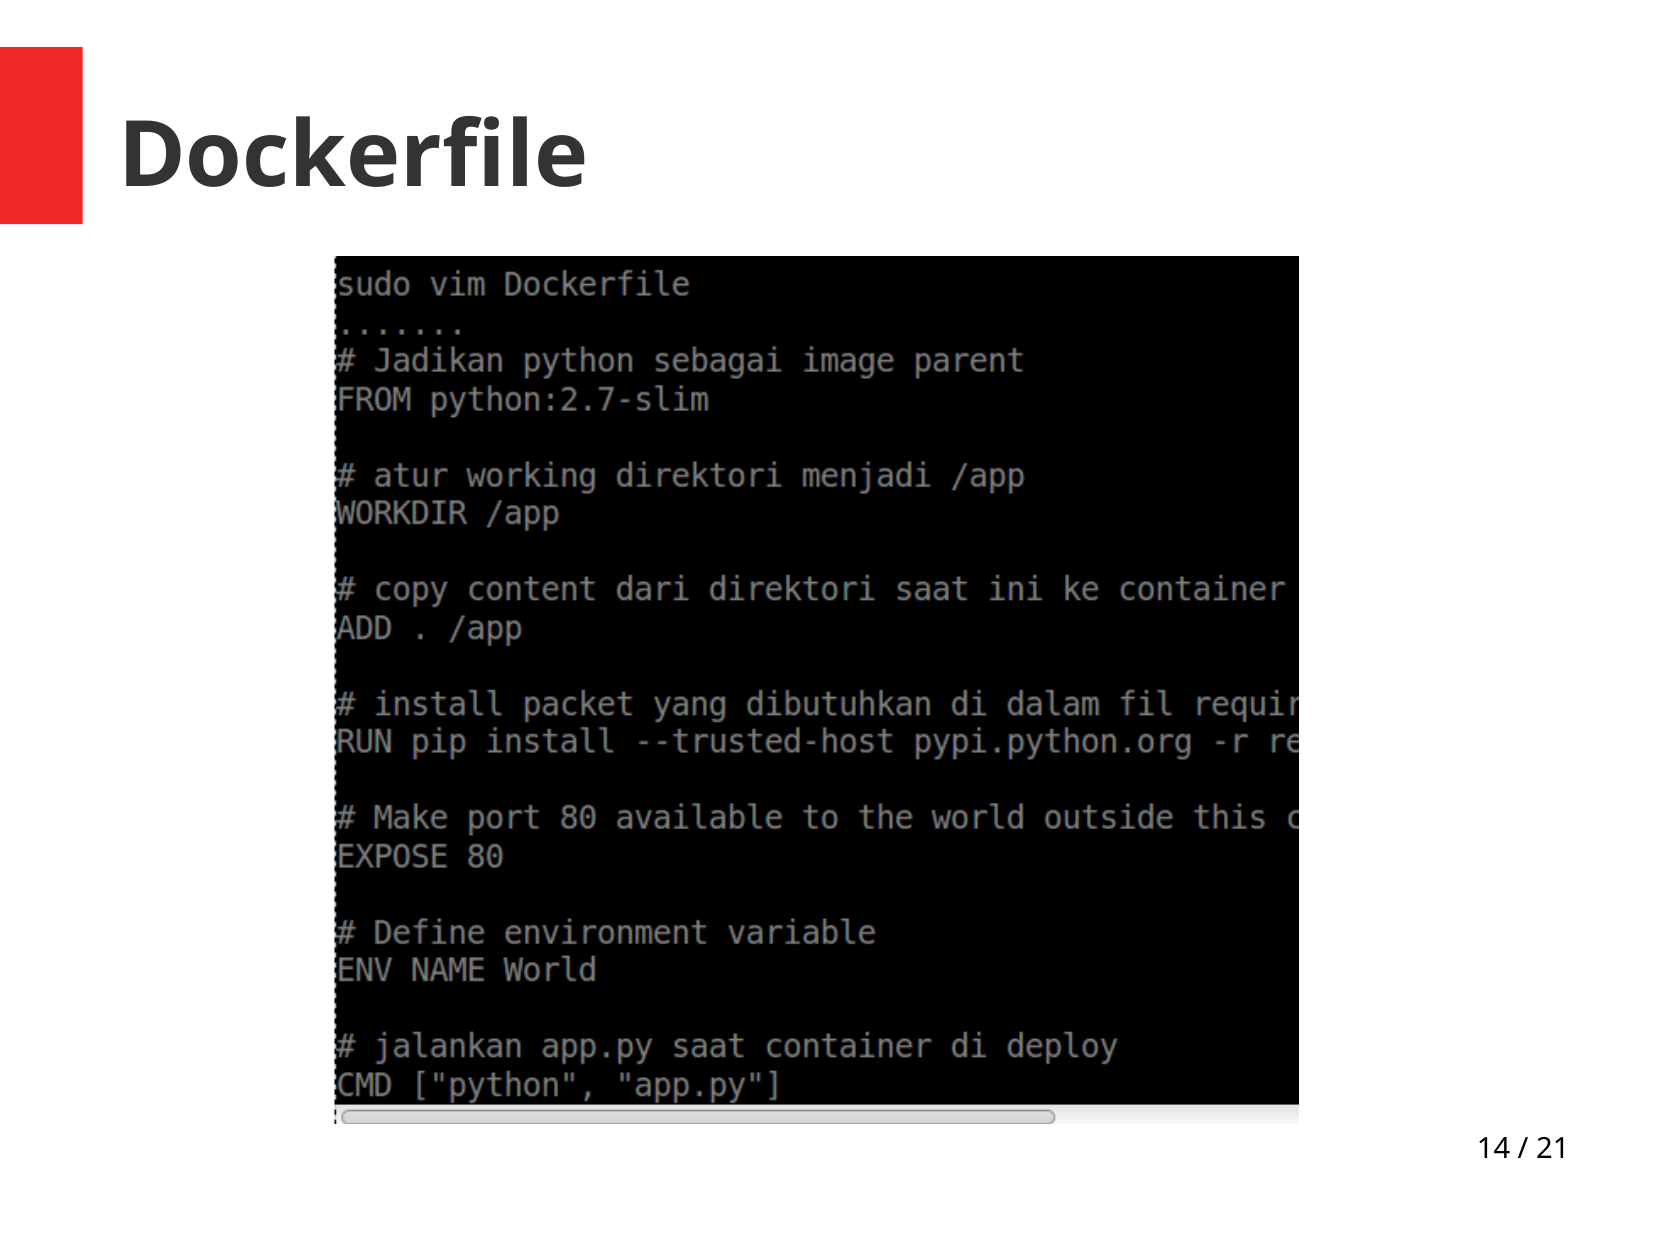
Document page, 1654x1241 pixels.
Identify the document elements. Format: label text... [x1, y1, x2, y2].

picture [323, 256, 1299, 1124]
title Dockerfile [118, 49, 1571, 257]
